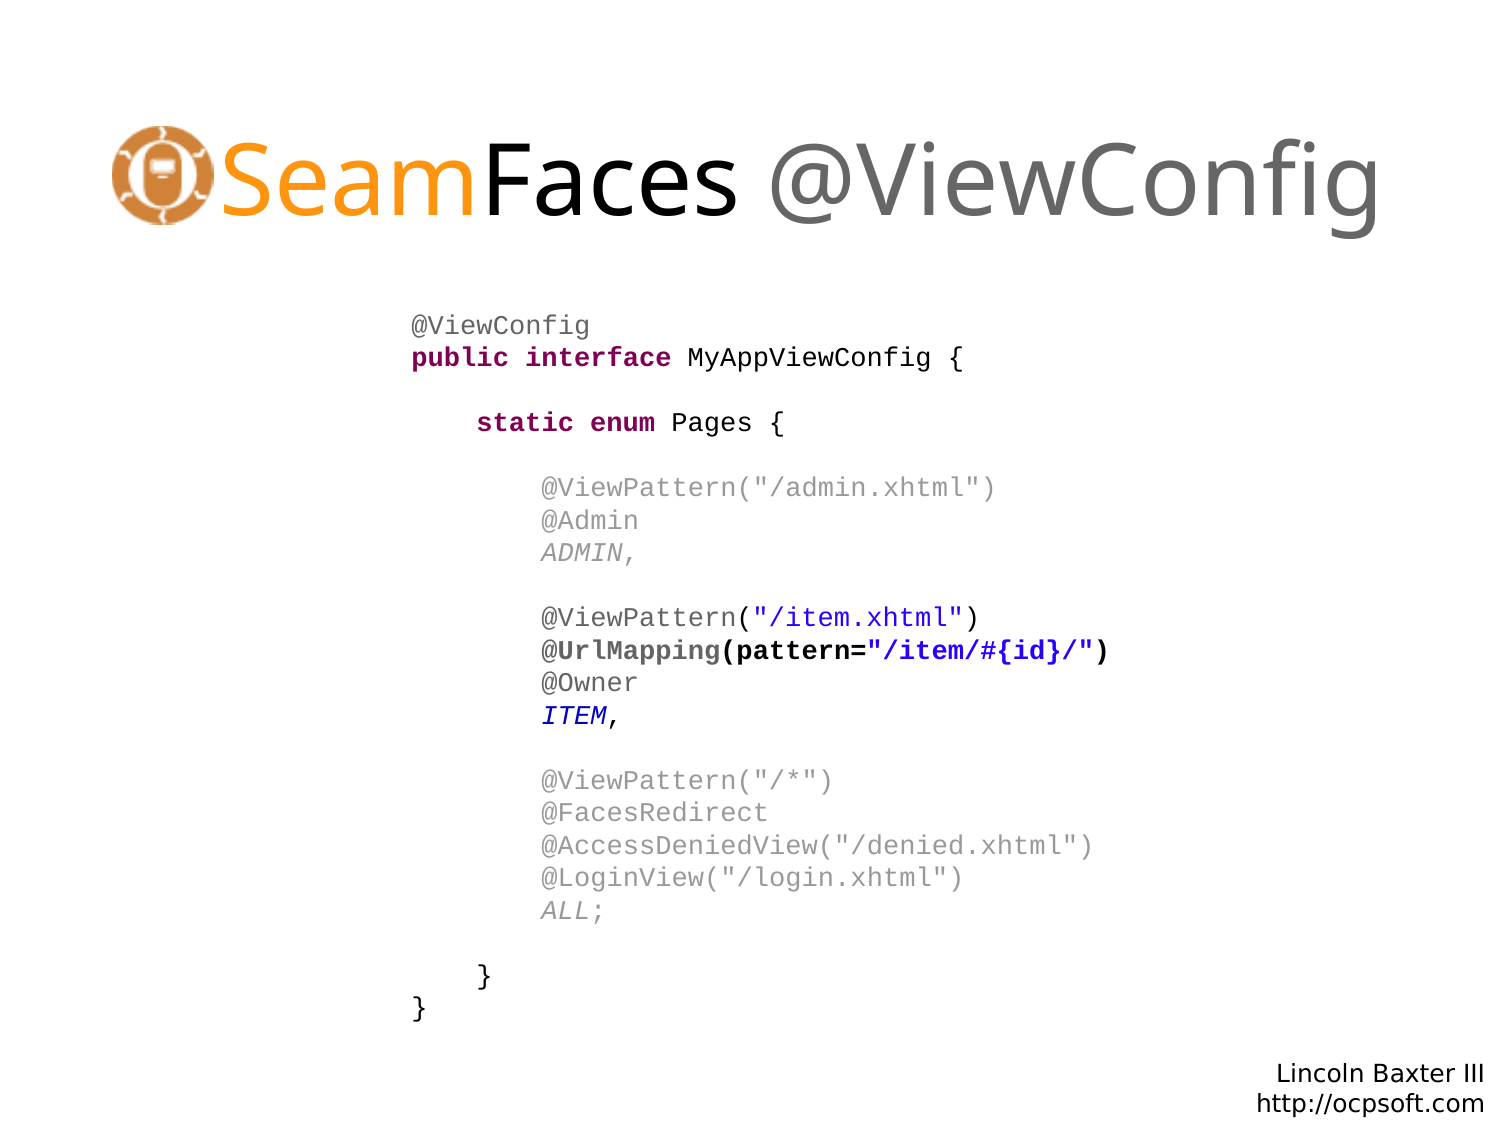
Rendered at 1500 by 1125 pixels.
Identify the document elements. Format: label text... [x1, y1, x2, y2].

title SeamFaces @ViewConfig [75, 104, 1425, 246]
text_box @ViewConfig public interface MyAppViewConfig { static enum Pages { @ViewPattern("/admin.xhtml") @Admin ADMIN, @ViewPattern("/item.xhtml") @UrlMapping(pattern="/item/#{id}/") @Owner ITEM, @ViewPattern("/*") @FacesRedirect @AccessDeniedView("/denied.xhtml") @LoginView("/login.xhtml") ALL; } } [396, 299, 1201, 1030]
picture [112, 126, 214, 225]
